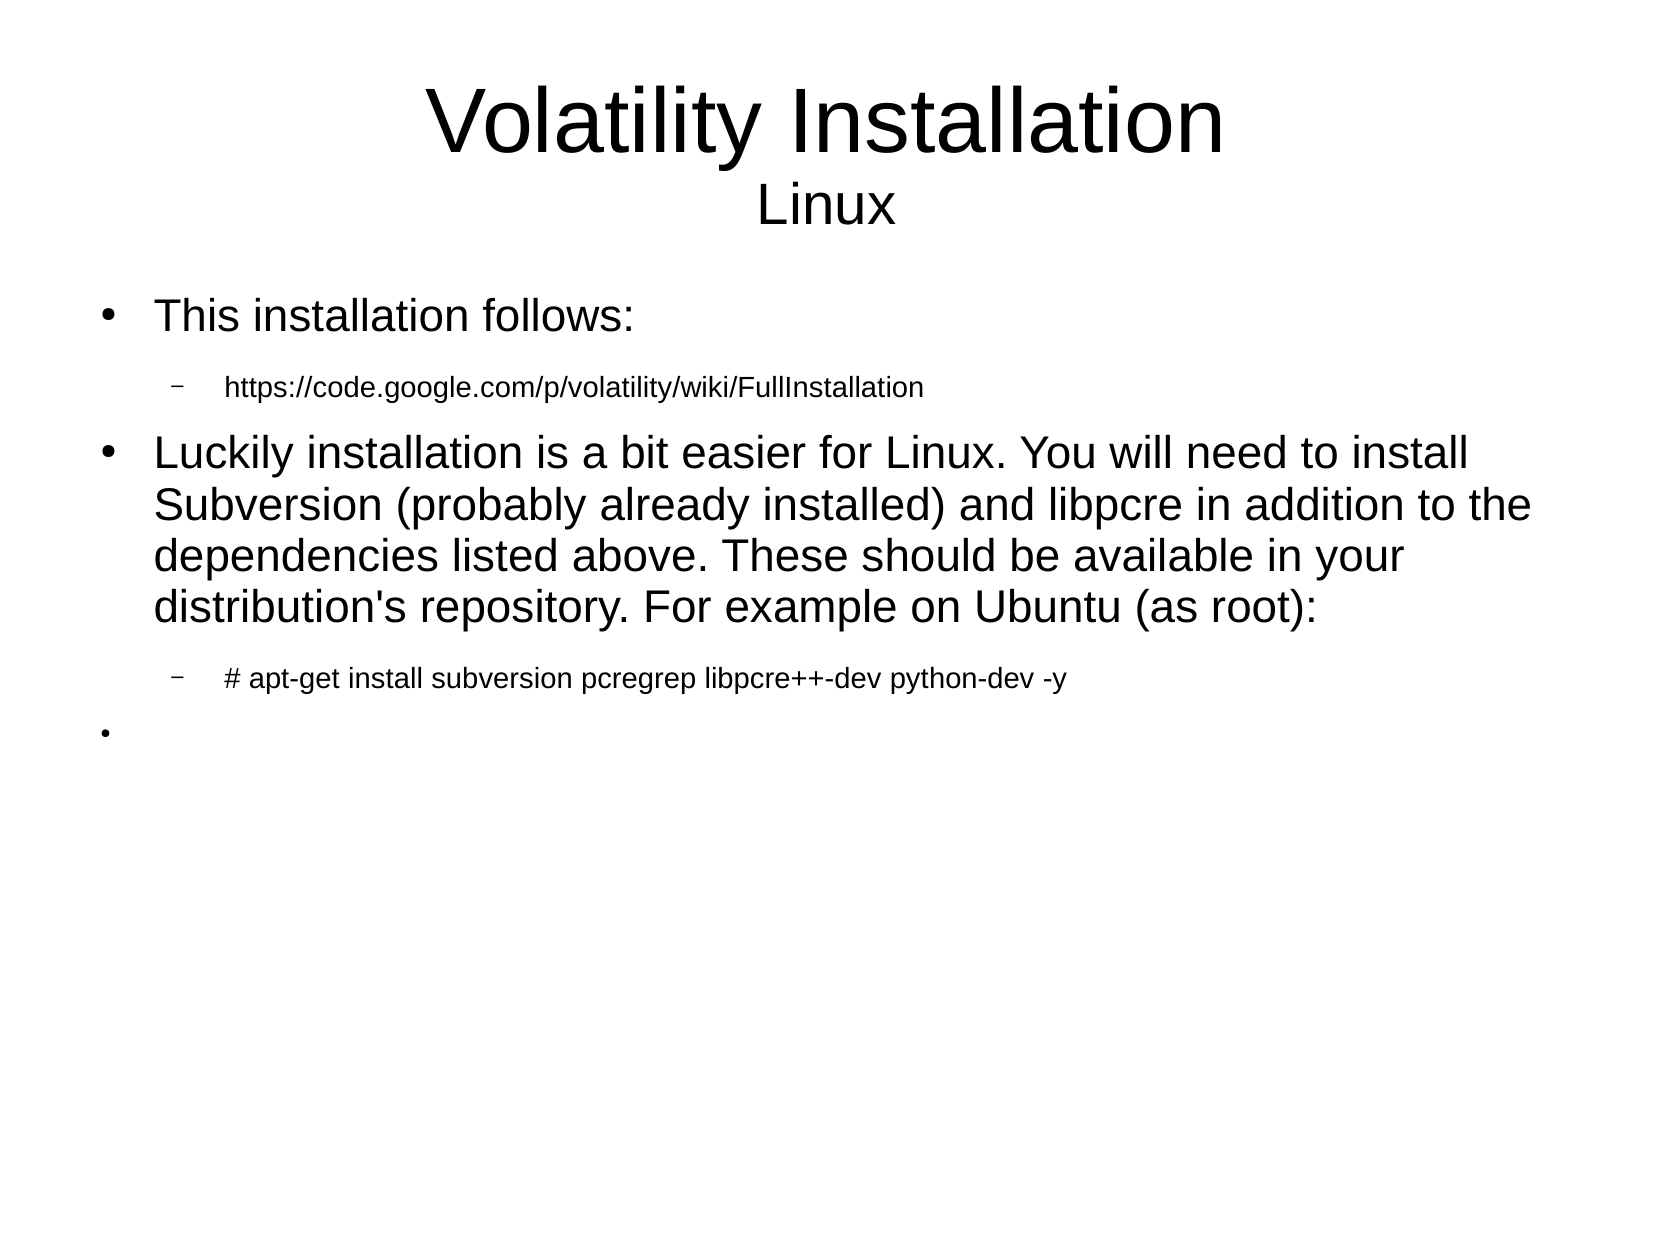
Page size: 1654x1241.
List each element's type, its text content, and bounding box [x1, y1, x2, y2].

title Volatility Installation Linux [82, 49, 1571, 257]
list This installation follows: https://code.google.com/p/volatility/wiki/FullInstallation Luckily installation is a bit easier for Linux. You will need to install Subversion (probably already installed) and libpcre in addition to the dependencies listed above. These should be available in your distribution's repository. For example on Ubuntu (as root): # apt-get install subversion pcregrep libpcre++-dev python-dev -y [82, 290, 1571, 1010]
